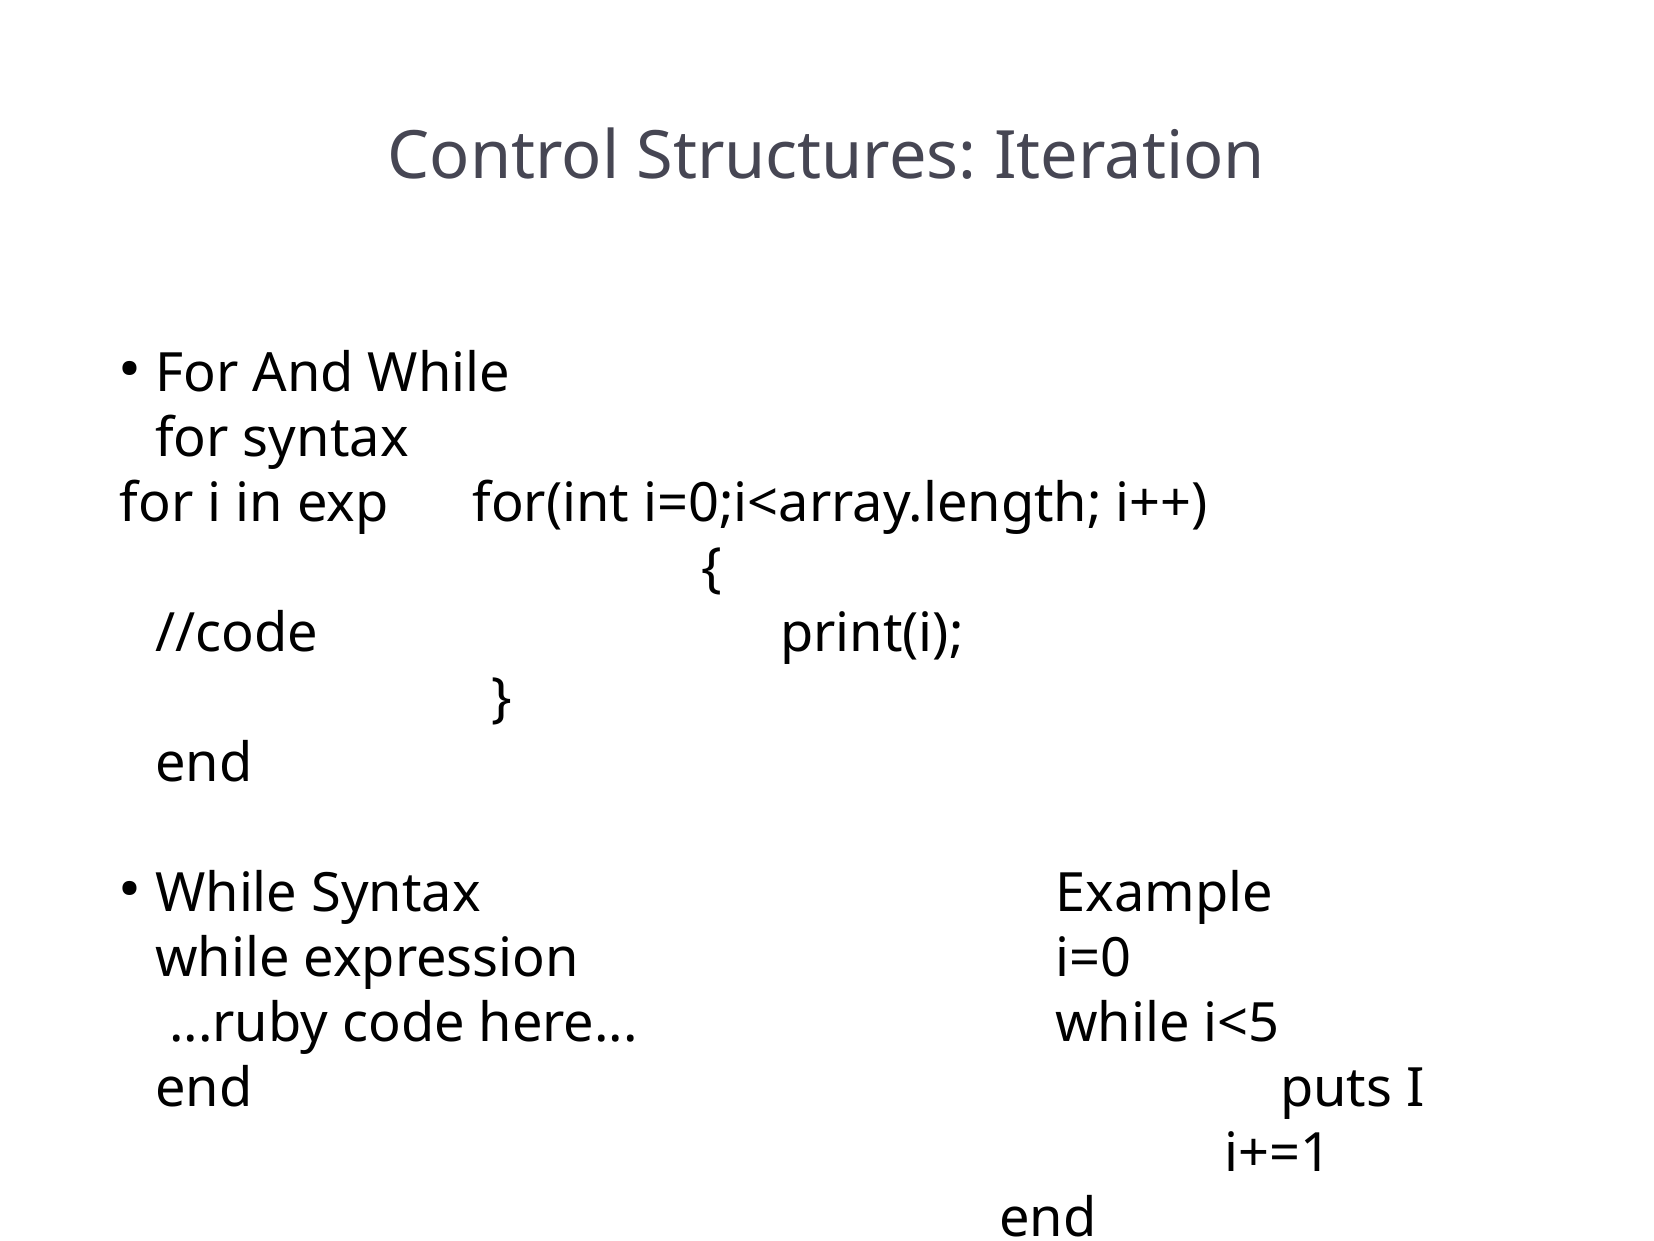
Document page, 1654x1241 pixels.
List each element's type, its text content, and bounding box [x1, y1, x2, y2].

title Control Structures: Iteration [82, 49, 1571, 257]
text_box For And While for syntax for i in exp for(int i=0;i<array.length; i++) { //code print(i); } end While Syntax Example while expression i=0 ...ruby code here... while i<5 end puts I i+=1 end [105, 330, 1594, 1223]
